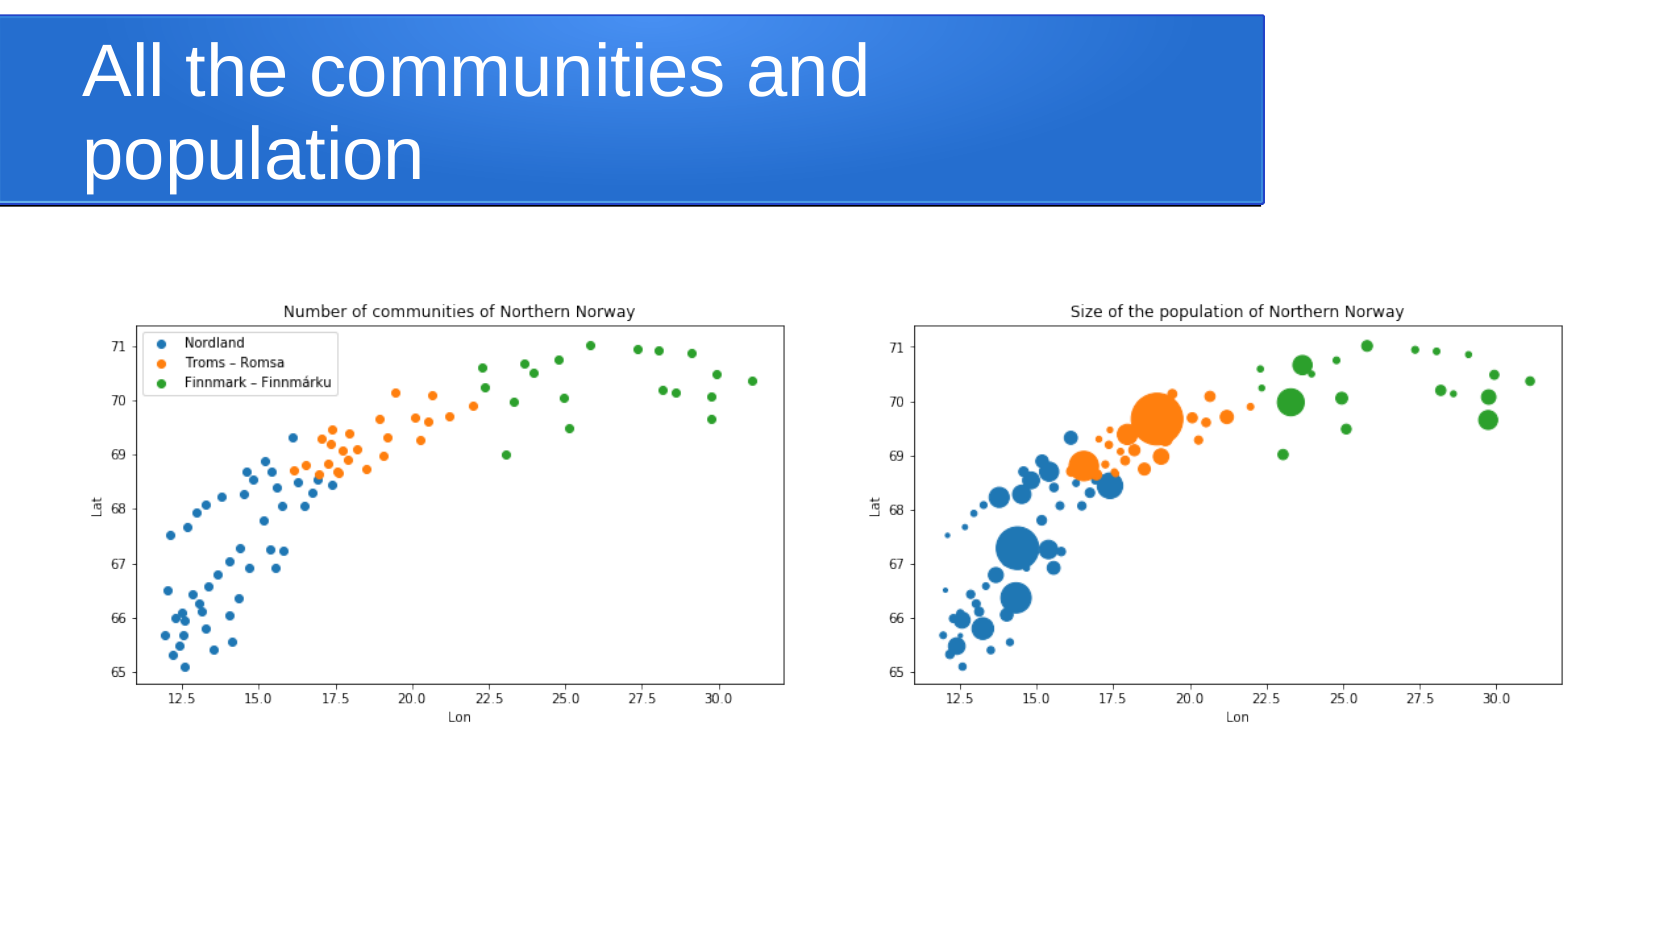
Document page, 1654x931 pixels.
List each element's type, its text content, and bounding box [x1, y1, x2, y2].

title All the communities and population [82, 29, 1235, 196]
picture [82, 295, 1571, 734]
